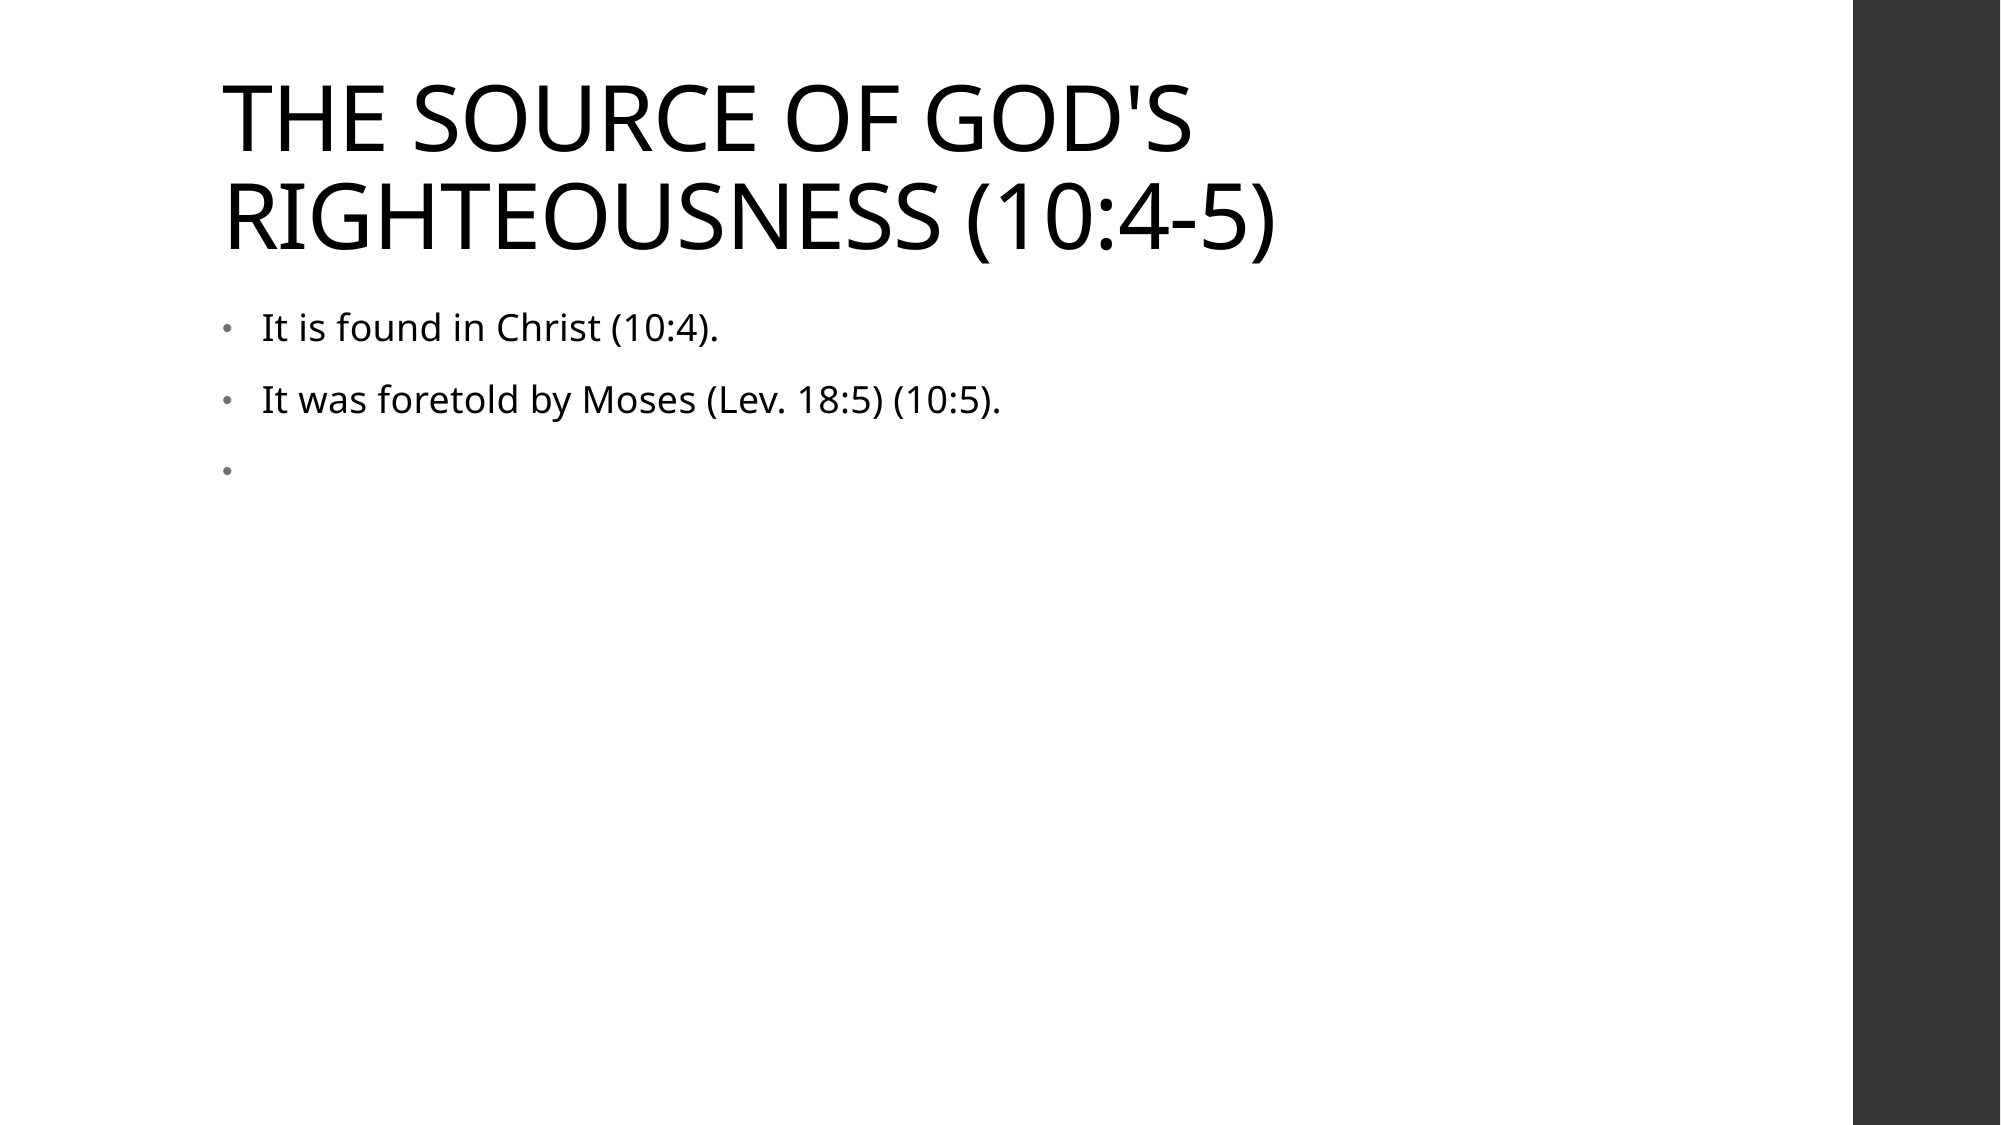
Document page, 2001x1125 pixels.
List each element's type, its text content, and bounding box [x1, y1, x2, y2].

title THE SOURCE OF GOD'S RIGHTEOUSNESS (10:4-5) [206, 60, 1797, 278]
list It is found in Christ (10:4). It was foretold by Moses (Lev. 18:5) (10:5). [206, 299, 1617, 1014]
